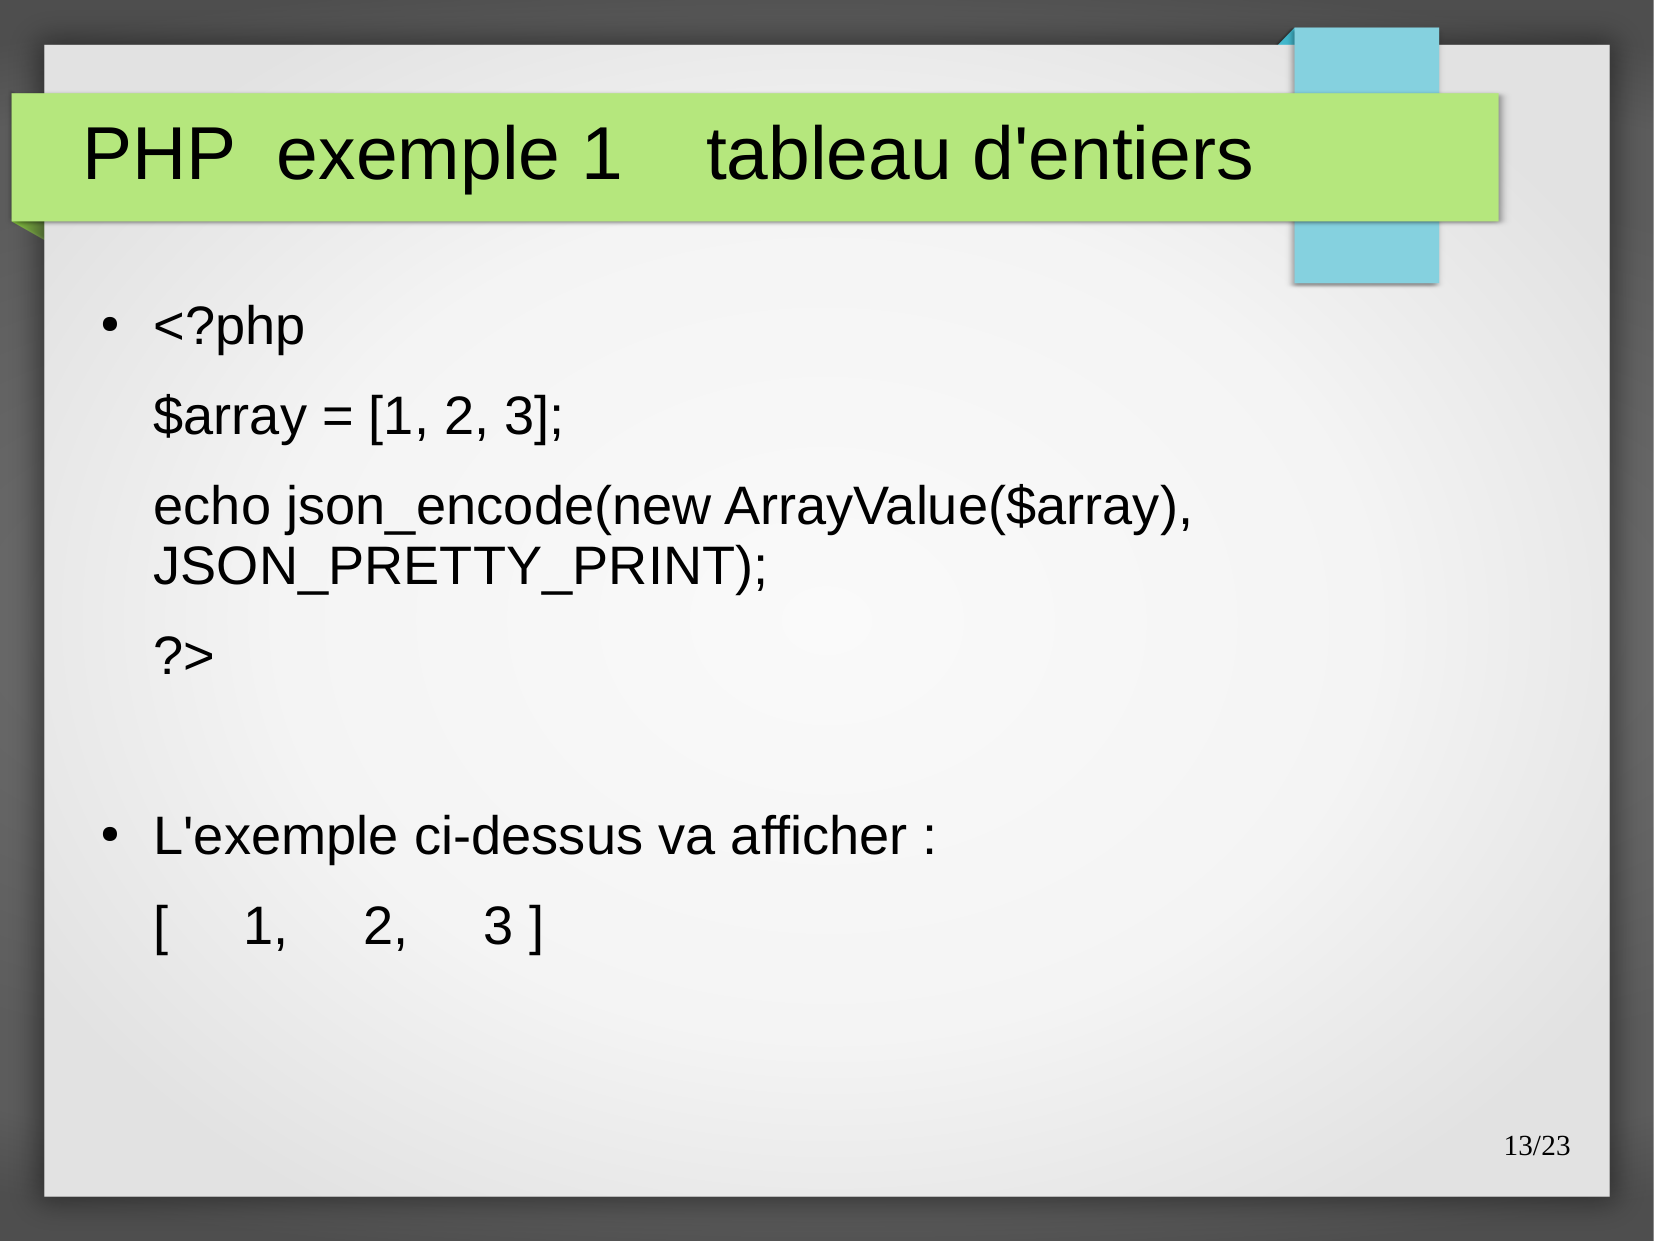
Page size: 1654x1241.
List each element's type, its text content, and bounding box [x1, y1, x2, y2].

list <?php $array = [1, 2, 3]; echo json_encode(new ArrayValue($array), JSON_PRETTY_PRINT); ?> L'exemple ci-dessus va afficher : [ 1, 2, 3 ] [82, 295, 1571, 1015]
picture [0, 0, 1654, 1241]
title PHP exemple 1 tableau d'entiers [82, 94, 1264, 213]
